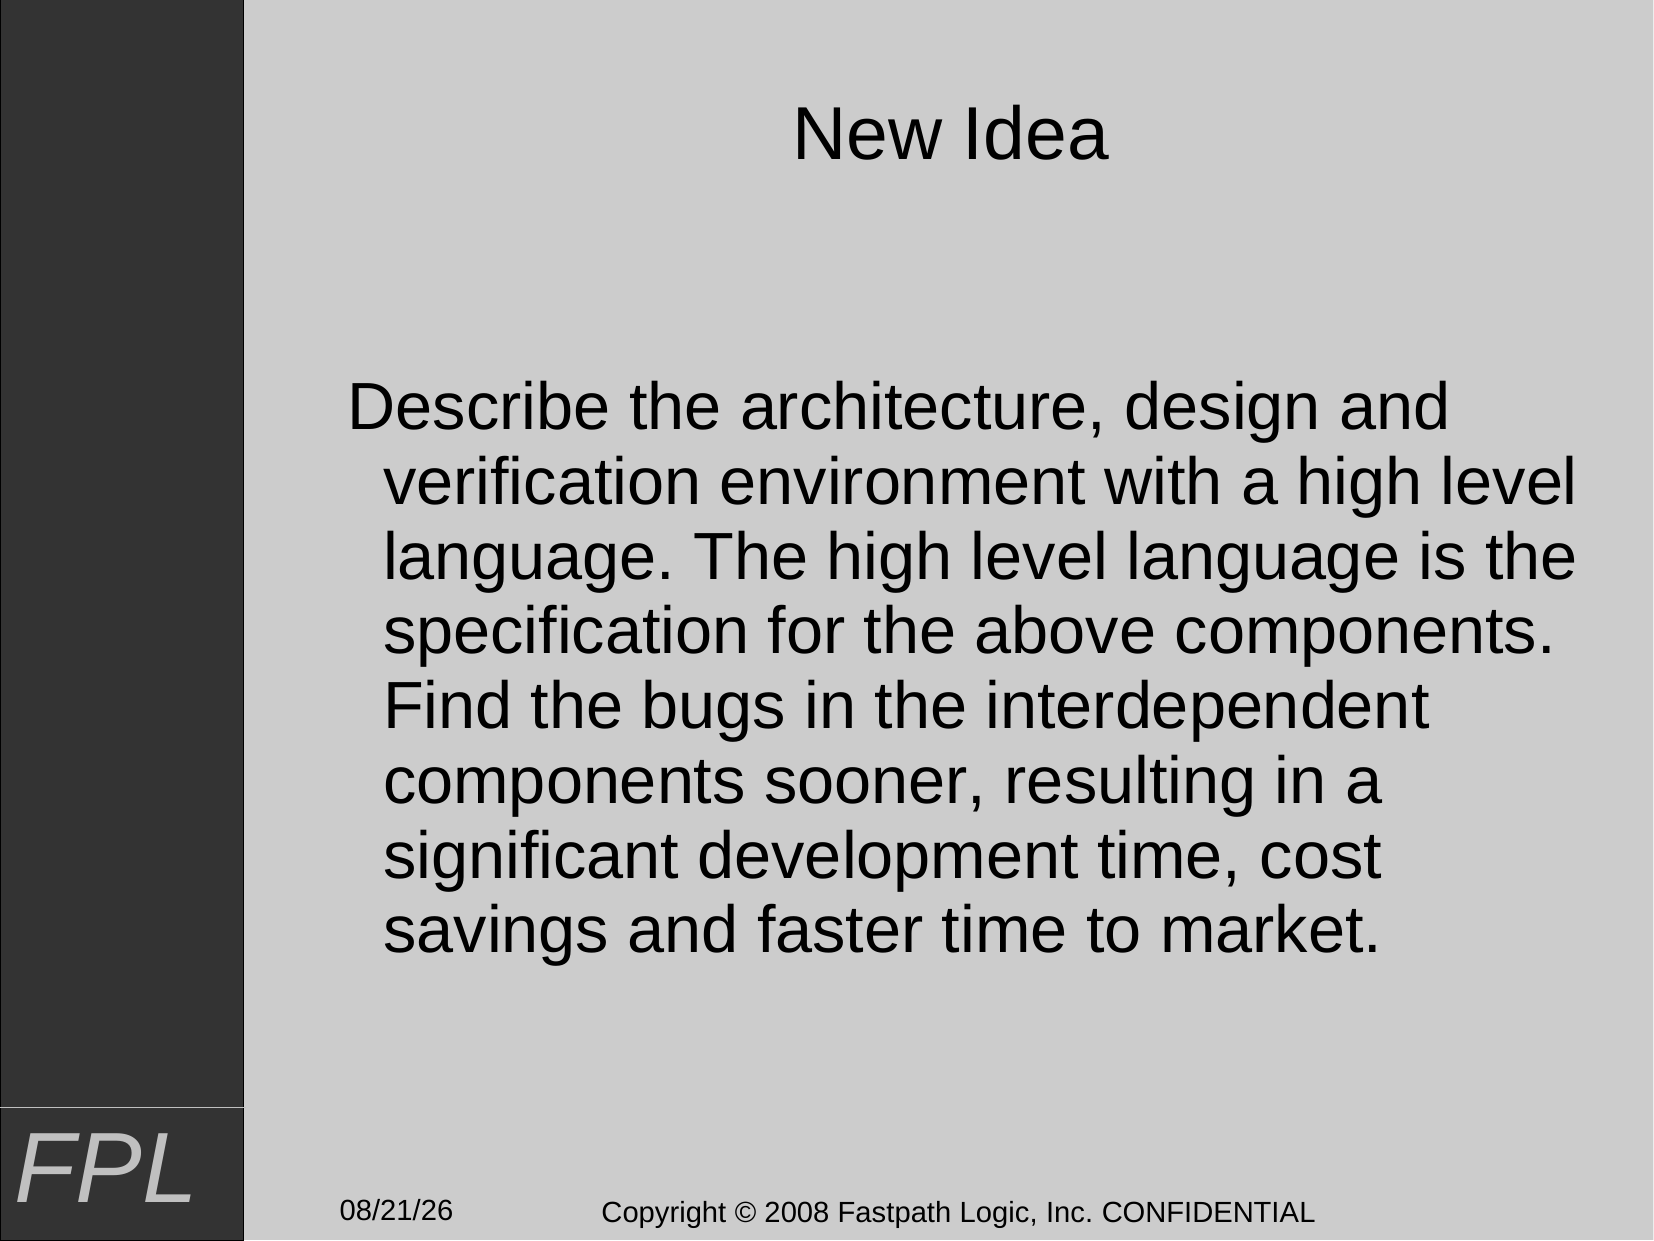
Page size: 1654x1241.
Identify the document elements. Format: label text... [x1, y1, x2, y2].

title New Idea [399, 25, 1502, 215]
subtitle Describe the architecture, design and verification environment with a high level language. The high level language is the specification for the above components. Find the bugs in the interdependent components sooner, resulting in a significant development time, cost savings and faster time to market. [312, 215, 1625, 1121]
